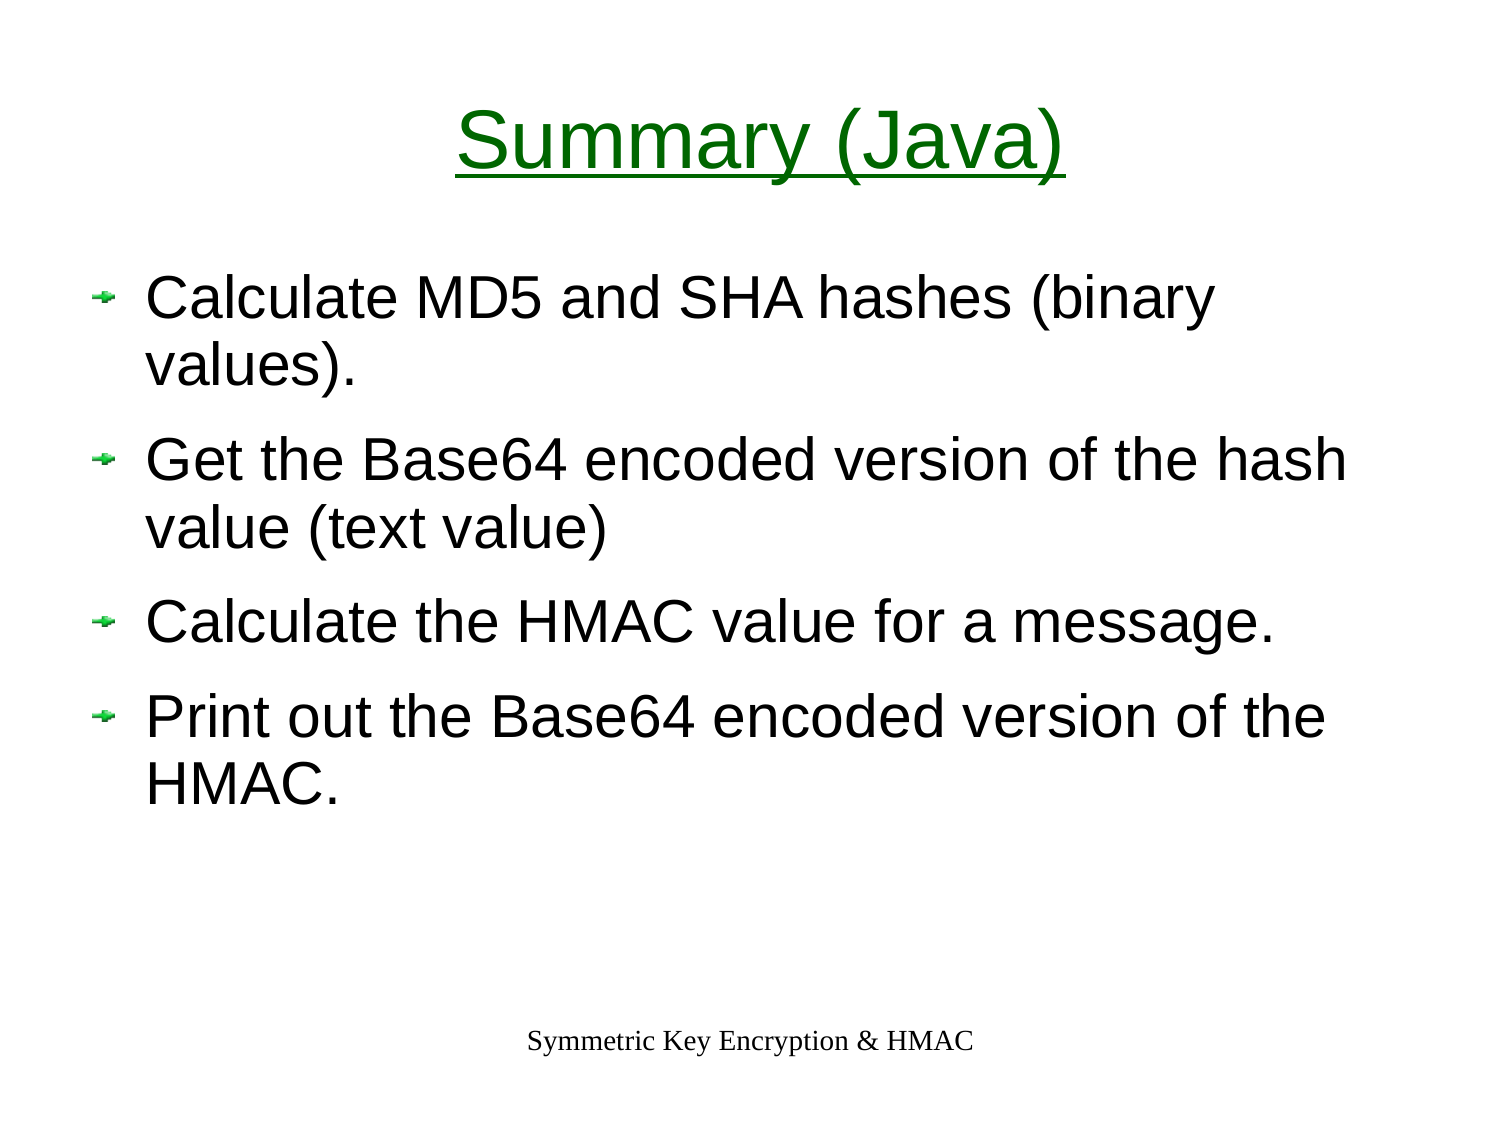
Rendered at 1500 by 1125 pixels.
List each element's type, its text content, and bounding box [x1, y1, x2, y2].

title Summary (Java) [75, 44, 1447, 236]
list Calculate MD5 and SHA hashes (binary values). Get the Base64 encoded version of the hash value (text value) Calculate the HMAC value for a message. Print out the Base64 encoded version of the HMAC. [75, 263, 1447, 997]
